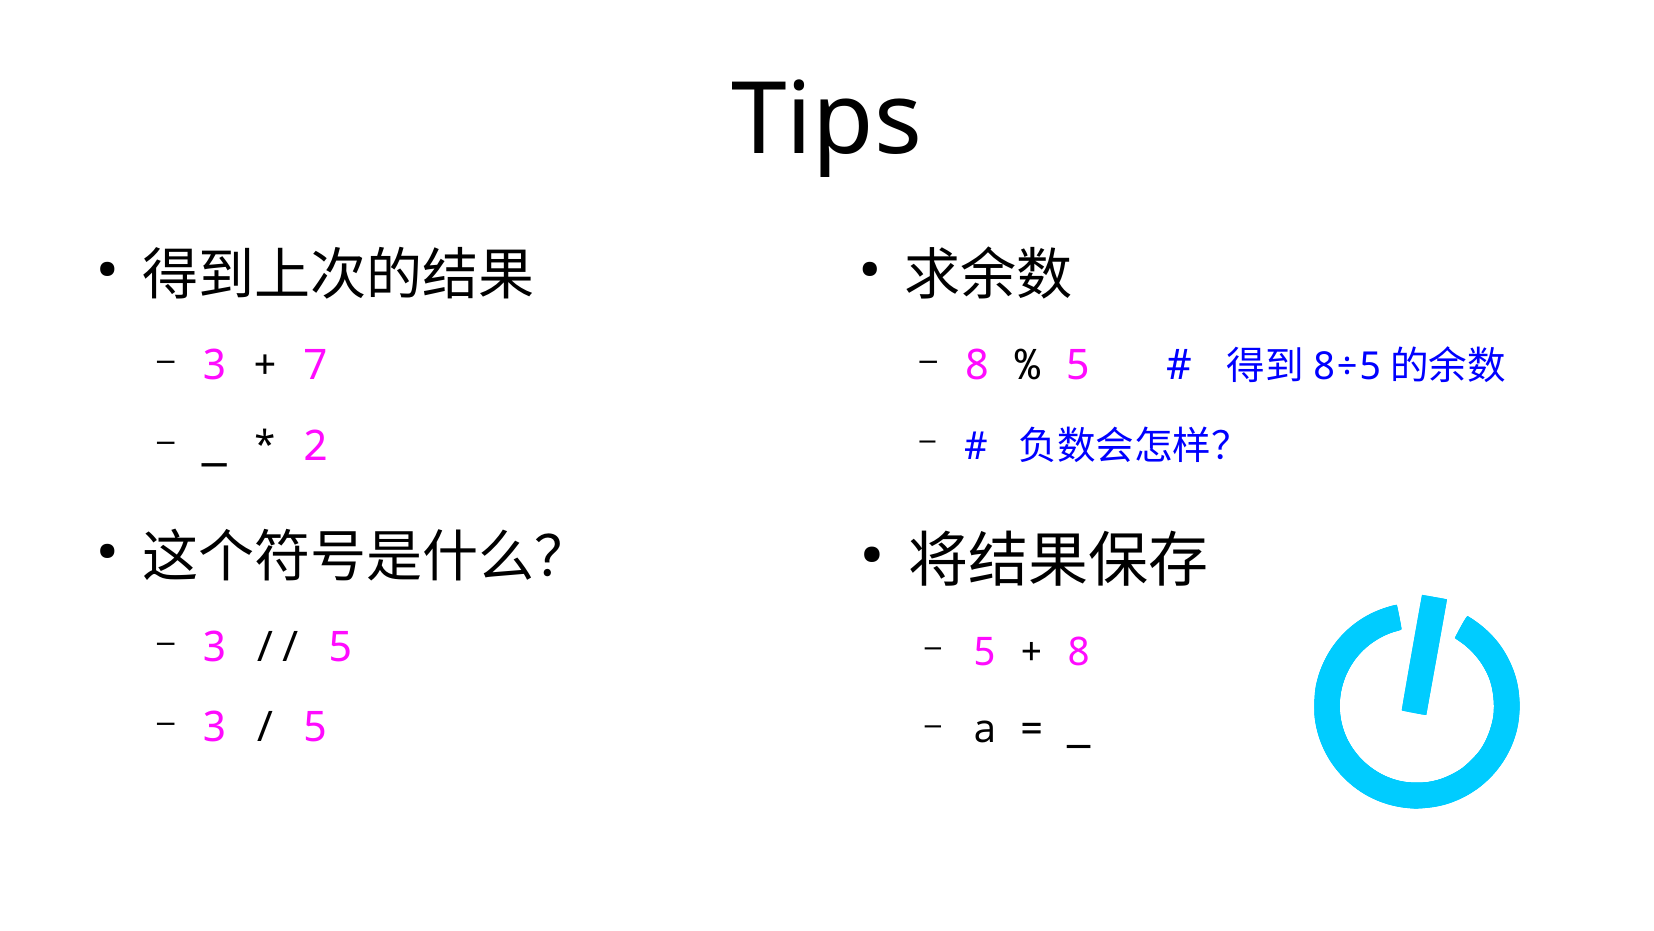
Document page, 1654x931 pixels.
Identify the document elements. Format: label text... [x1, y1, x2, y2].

list 将结果保存 5 + 8 a = _ [82, 499, 809, 757]
title Tips [82, 37, 1571, 193]
list 这个符号是什么？ 3 // 5 3 / 5 [845, 499, 1572, 757]
list 得到上次的结果 3 + 7 _ * 2 [82, 217, 809, 475]
list 求余数 8 % 5 # 得到8÷5的余数 # 负数会怎样？ [845, 217, 1572, 475]
